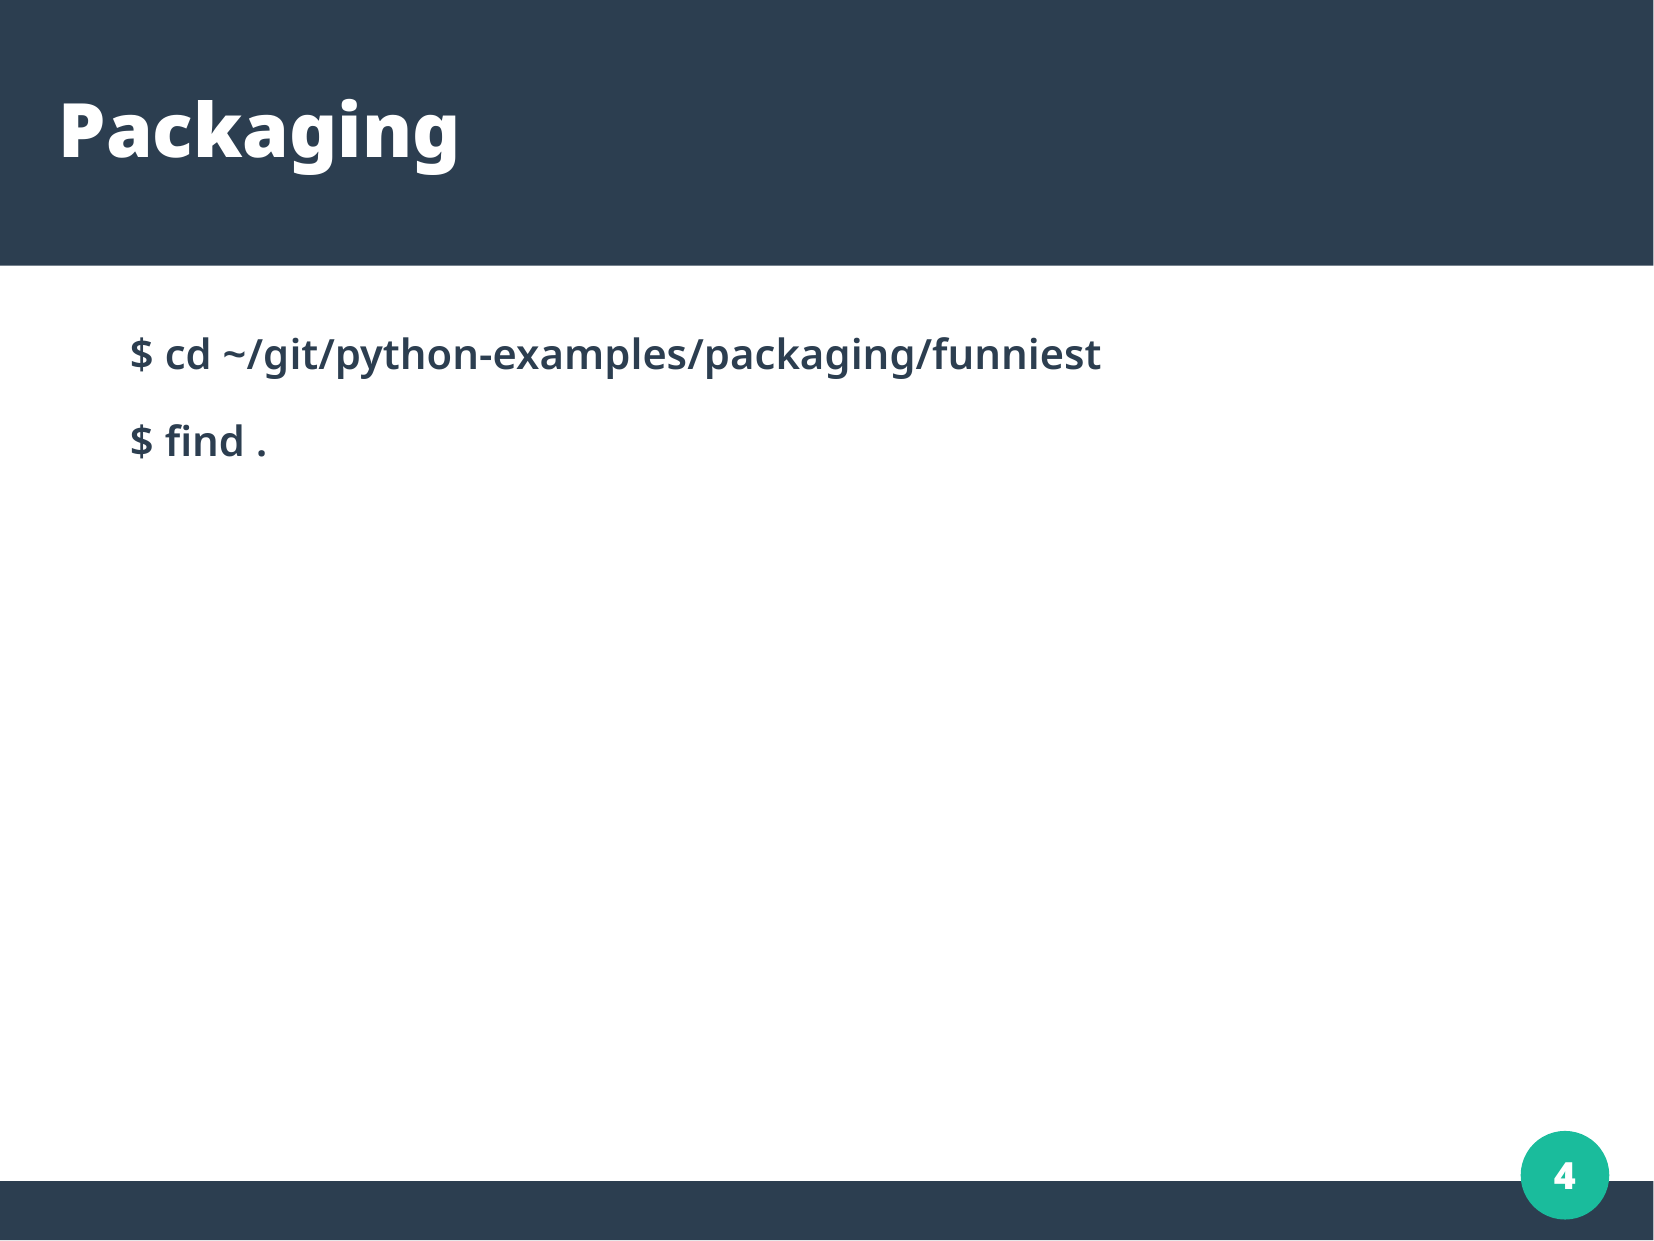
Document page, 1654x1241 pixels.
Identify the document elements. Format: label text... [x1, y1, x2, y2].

list $ cd ~/git/python-examples/packaging/funniest $ find . [59, 324, 1595, 1152]
title Packaging [59, 49, 1595, 207]
